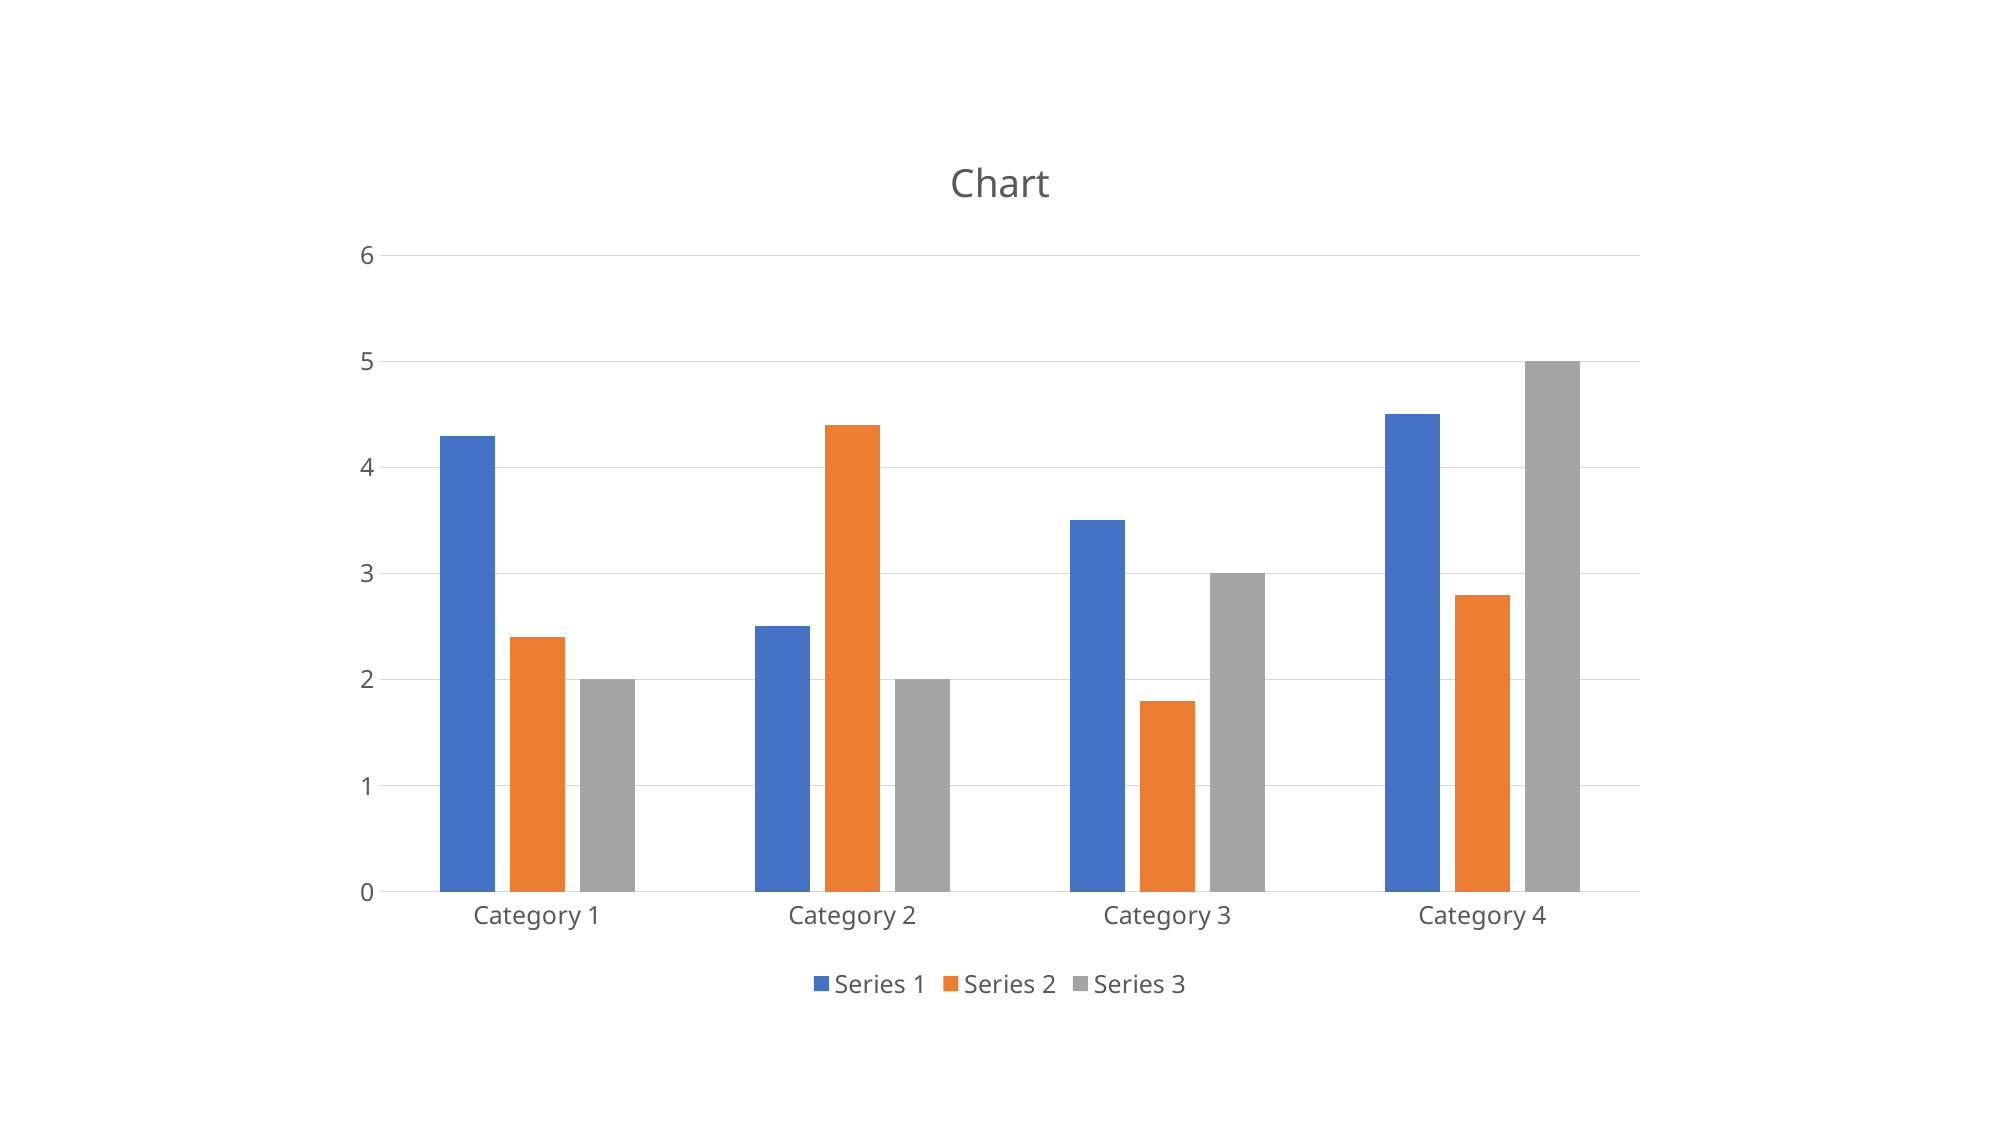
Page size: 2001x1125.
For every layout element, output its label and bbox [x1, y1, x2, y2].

chart [333, 118, 1667, 1007]
